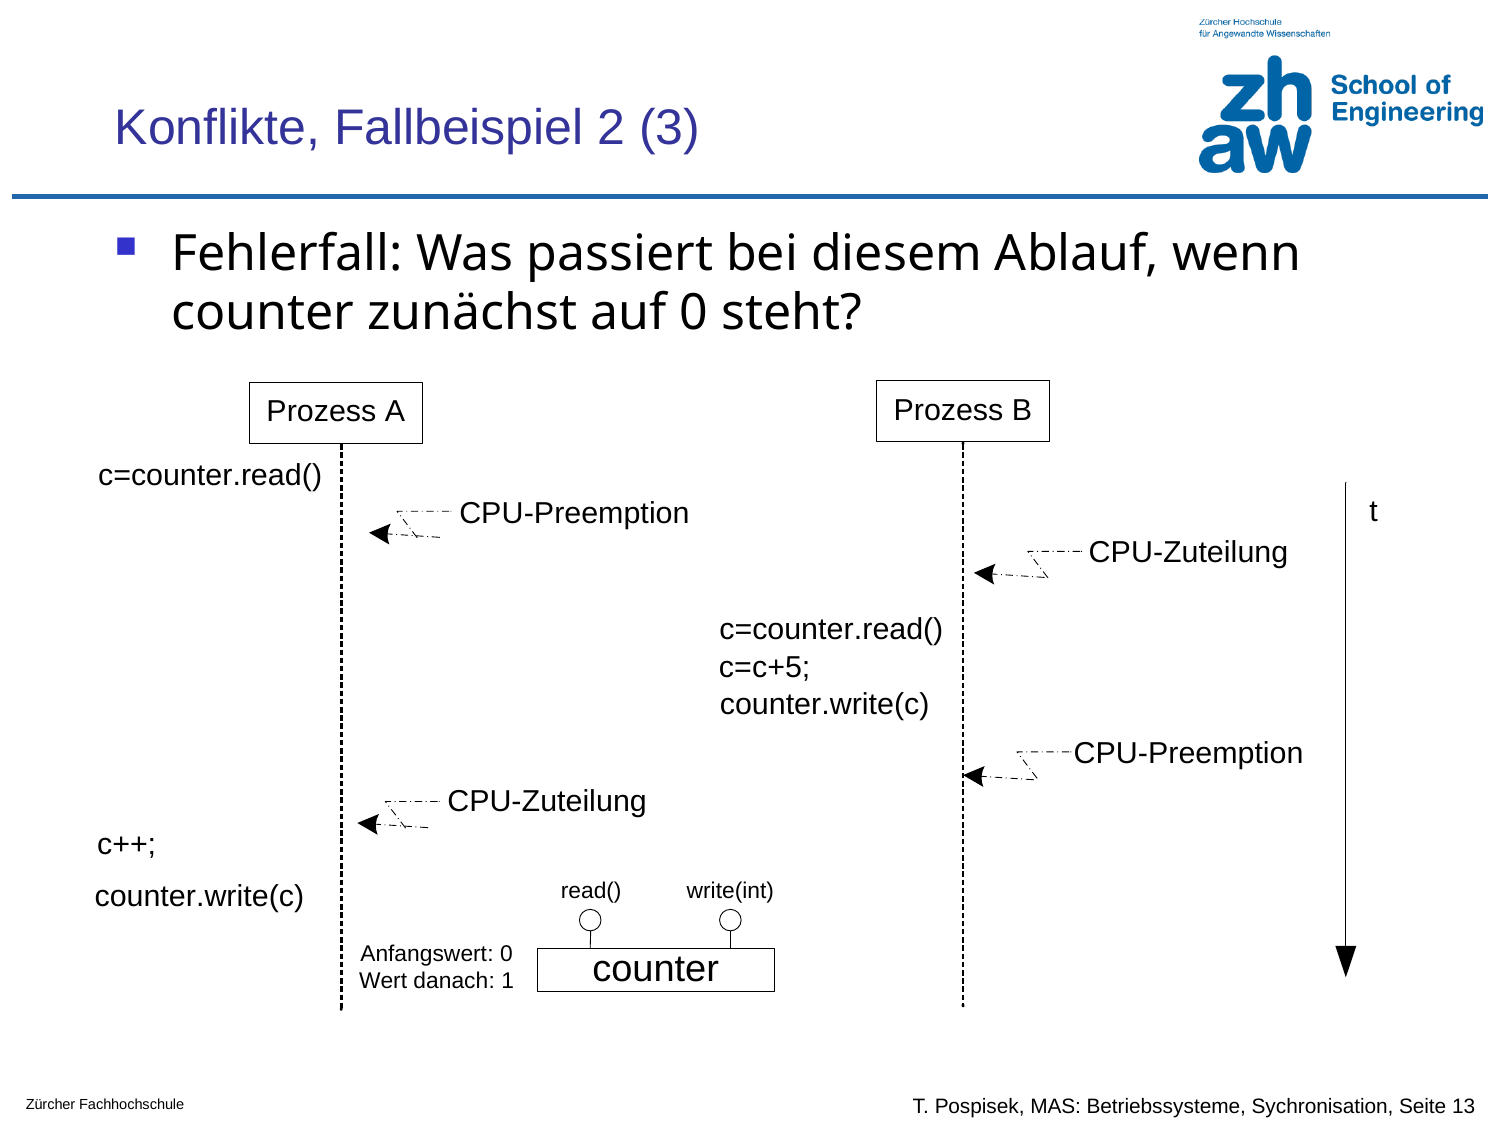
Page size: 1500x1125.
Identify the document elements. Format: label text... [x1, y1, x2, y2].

list Fehlerfall: Was passiert bei diesem Ablauf, wenn counter zunächst auf 0 steht? [99, 212, 1375, 372]
picture [1199, 19, 1483, 173]
title Konflikte, Fallbeispiel 2 (3) [99, 50, 1379, 163]
picture [79, 372, 1423, 1021]
